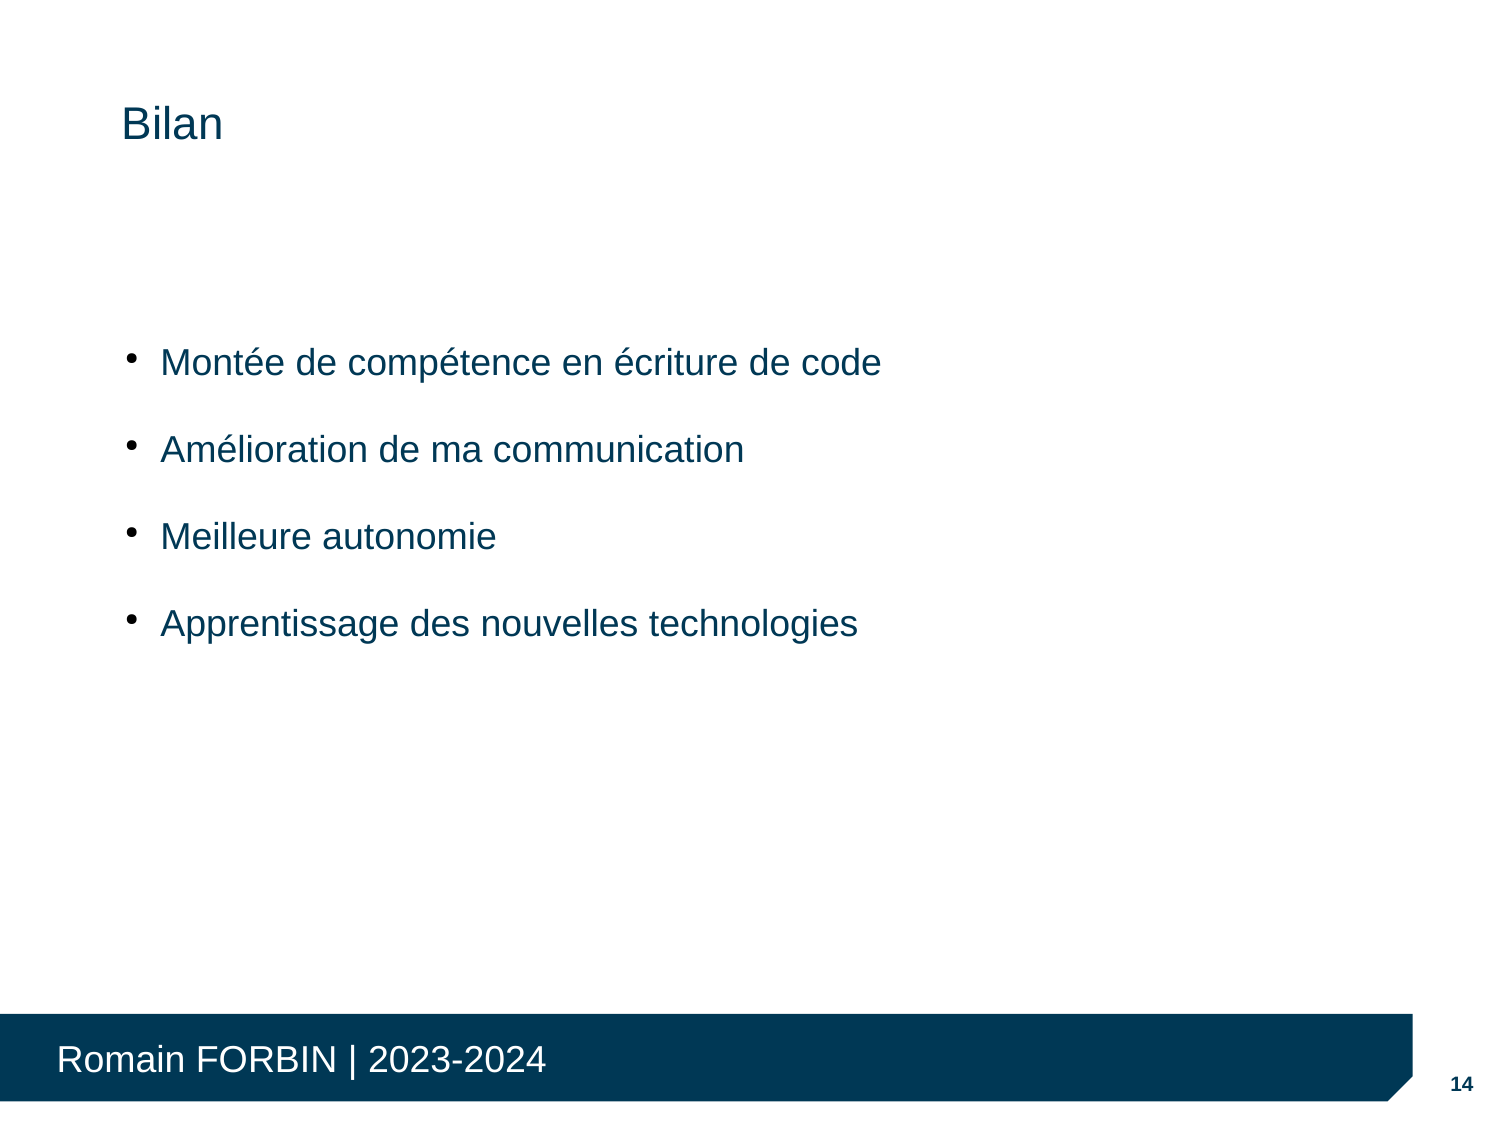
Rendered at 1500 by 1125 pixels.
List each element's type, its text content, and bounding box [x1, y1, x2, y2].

list Montée de compétence en écriture de code Amélioration de ma communication Meilleure autonomie Apprentissage des nouvelles technologies [125, 337, 1382, 970]
title Bilan [121, 68, 1438, 179]
